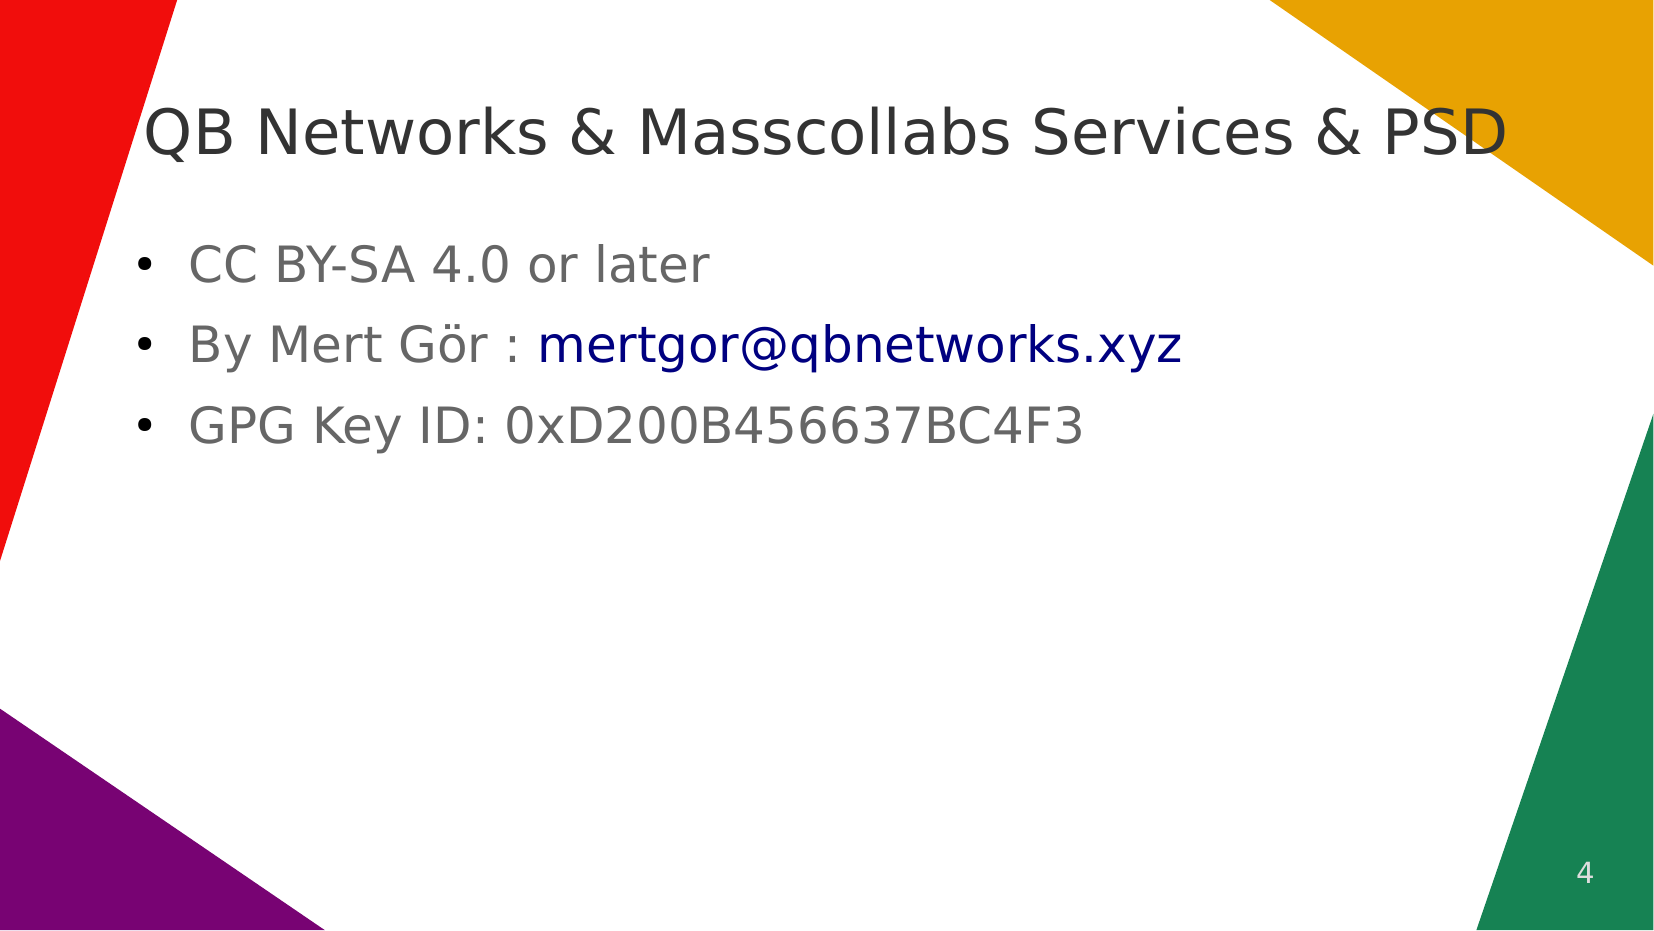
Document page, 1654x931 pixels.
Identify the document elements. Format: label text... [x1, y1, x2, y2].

title QB Networks & Masscollabs Services & PSD [118, 59, 1536, 207]
list CC BY-SA 4.0 or later By Mert Gör : mertgor@qbnetworks.xyz GPG Key ID: 0xD200B456637BC4F3 [118, 236, 1536, 827]
